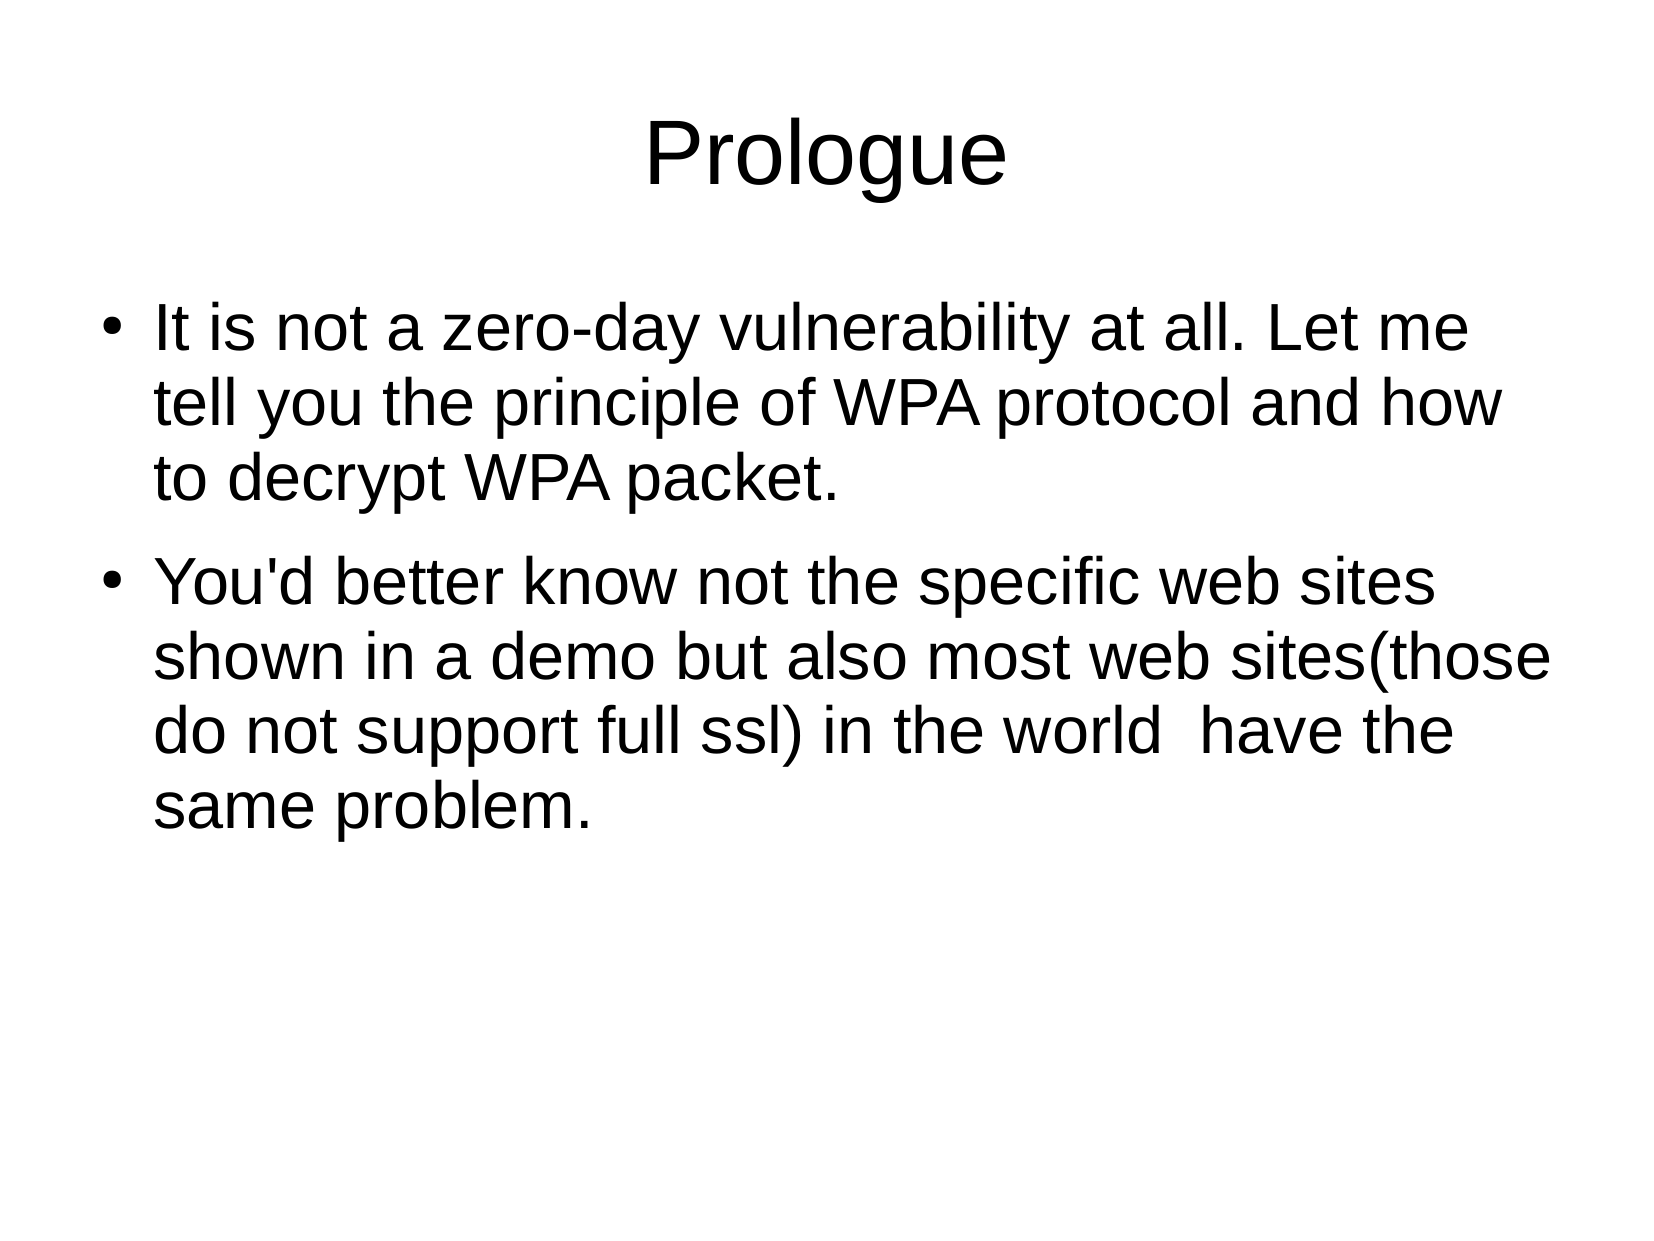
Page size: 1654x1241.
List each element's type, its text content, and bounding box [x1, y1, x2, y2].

title Prologue [82, 49, 1571, 257]
list It is not a zero-day vulnerability at all. Let me tell you the principle of WPA protocol and how to decrypt WPA packet. You'd better know not the specific web sites shown in a demo but also most web sites(those do not support full ssl) in the world have the same problem. [82, 290, 1571, 1010]
